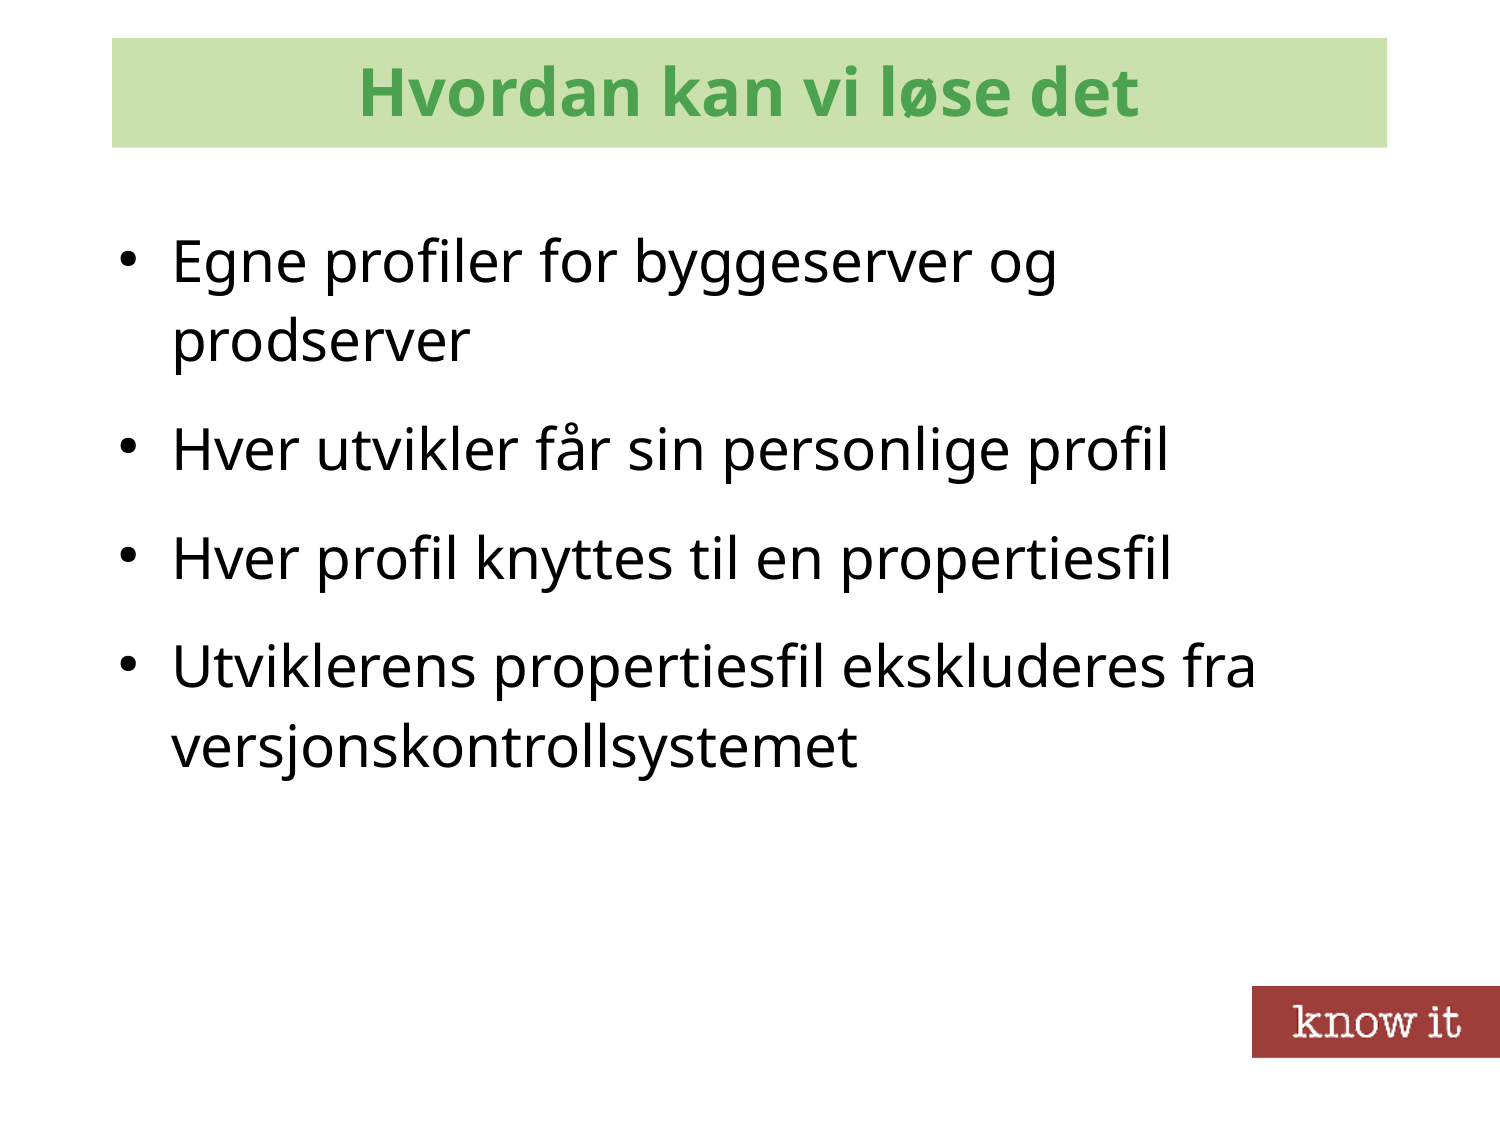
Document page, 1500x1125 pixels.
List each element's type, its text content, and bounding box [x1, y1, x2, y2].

picture [1252, 986, 1500, 1058]
list Egne profiler for byggeserver og prodserver Hver utvikler får sin personlige profil Hver profil knyttes til en propertiesfil Utviklerens propertiesfil ekskluderes fra versjonskontrollsystemet [100, 220, 1360, 935]
text_box Hvordan kan vi løse det [112, 38, 1388, 148]
